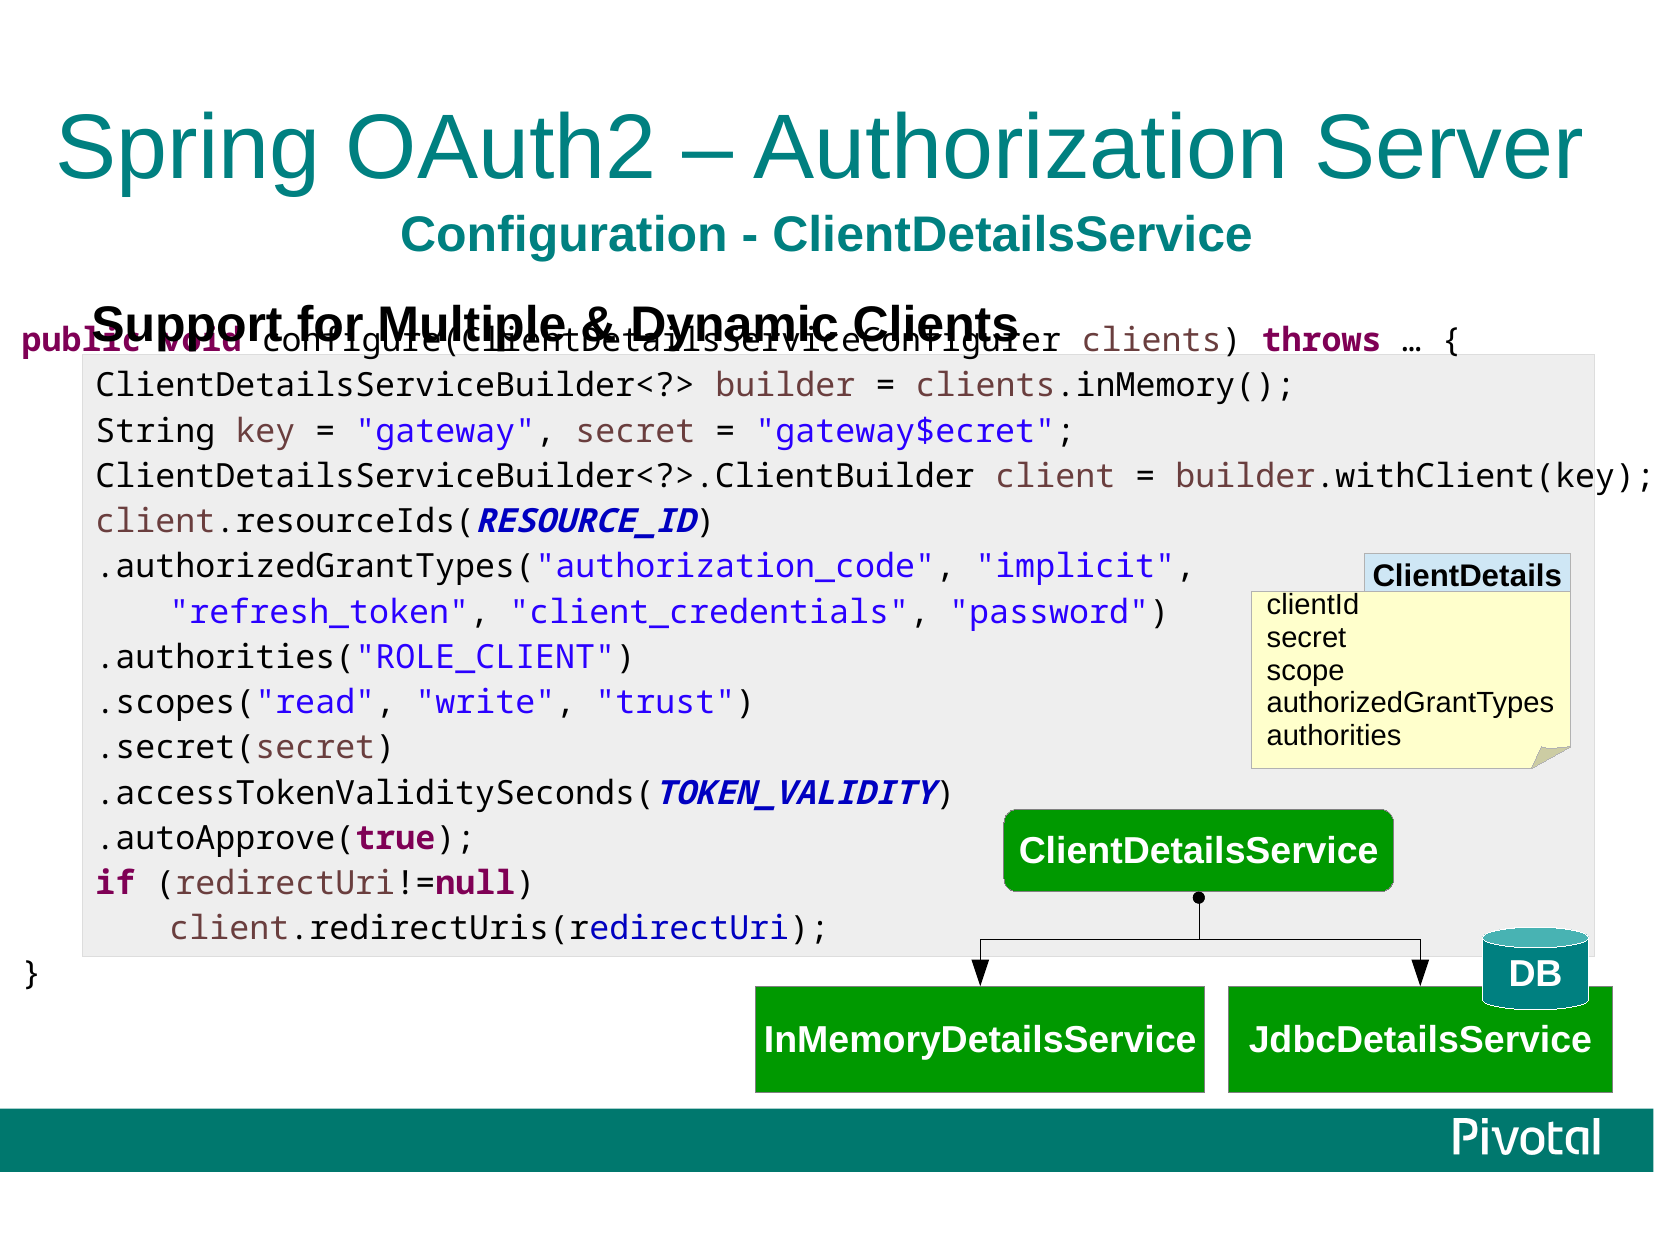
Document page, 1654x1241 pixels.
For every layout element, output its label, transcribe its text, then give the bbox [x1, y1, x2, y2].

text_box ClientDetails [1364, 553, 1571, 591]
text_box public void configure(ClientDetailsServiceConfigurer clients) throws … { ClientDetailsServiceBuilder<?> builder = clients.inMemory(); String key = "gateway", secret = "gateway$ecret"; ClientDetailsServiceBuilder<?>.ClientBuilder client = builder.withClient(key); client.resourceIds(RESOURCE_ID) .authorizedGrantTypes("authorization_code", "implicit", "refresh_token", "client_credentials", "password") .authorities("ROLE_CLIENT") .scopes("read", "write", "trust") .secret(secret) .accessTokenValiditySeconds(TOKEN_VALIDITY) .autoApprove(true); if (redirectUri!=null) client.redirectUris(redirectUri); } [82, 354, 1595, 957]
text_box InMemoryDetailsService [755, 986, 1205, 1093]
text_box JdbcDetailsService [1228, 986, 1613, 1093]
text_box DB [1482, 939, 1589, 1010]
title Spring OAuth2 – Authorization Server [29, 43, 1613, 198]
text_box clientId secret scope authorizedGrantTypes authorities [1251, 591, 1571, 769]
text_box Configuration - ClientDetailsService [0, 198, 1654, 274]
picture [1452, 1115, 1601, 1158]
text_box Support for Multiple & Dynamic Clients [76, 288, 1193, 361]
text_box ClientDetailsService [1003, 809, 1394, 892]
